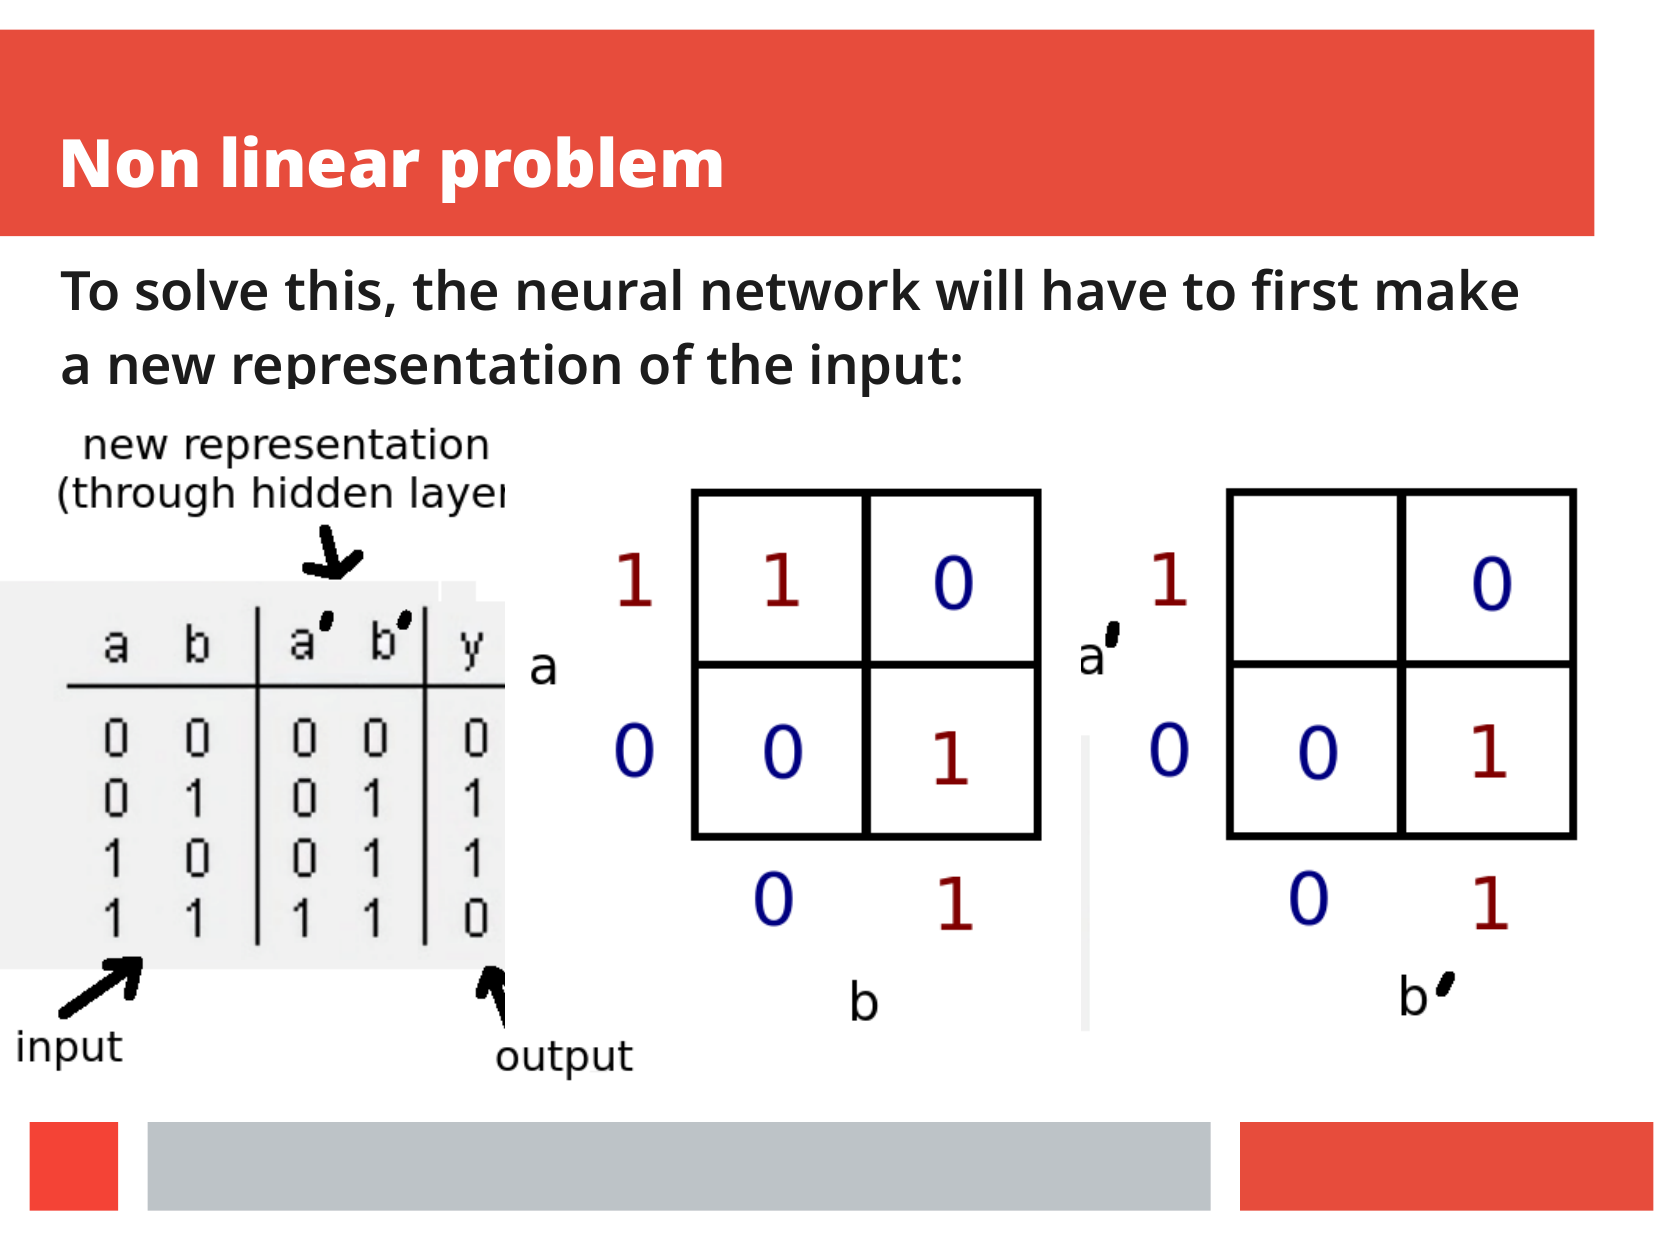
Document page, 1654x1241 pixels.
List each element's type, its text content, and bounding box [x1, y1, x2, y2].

list To solve this, the neural network will have to first make a new representation of the input: [60, 252, 1566, 465]
title Non linear problem [59, 59, 1595, 207]
picture [0, 389, 1651, 1118]
